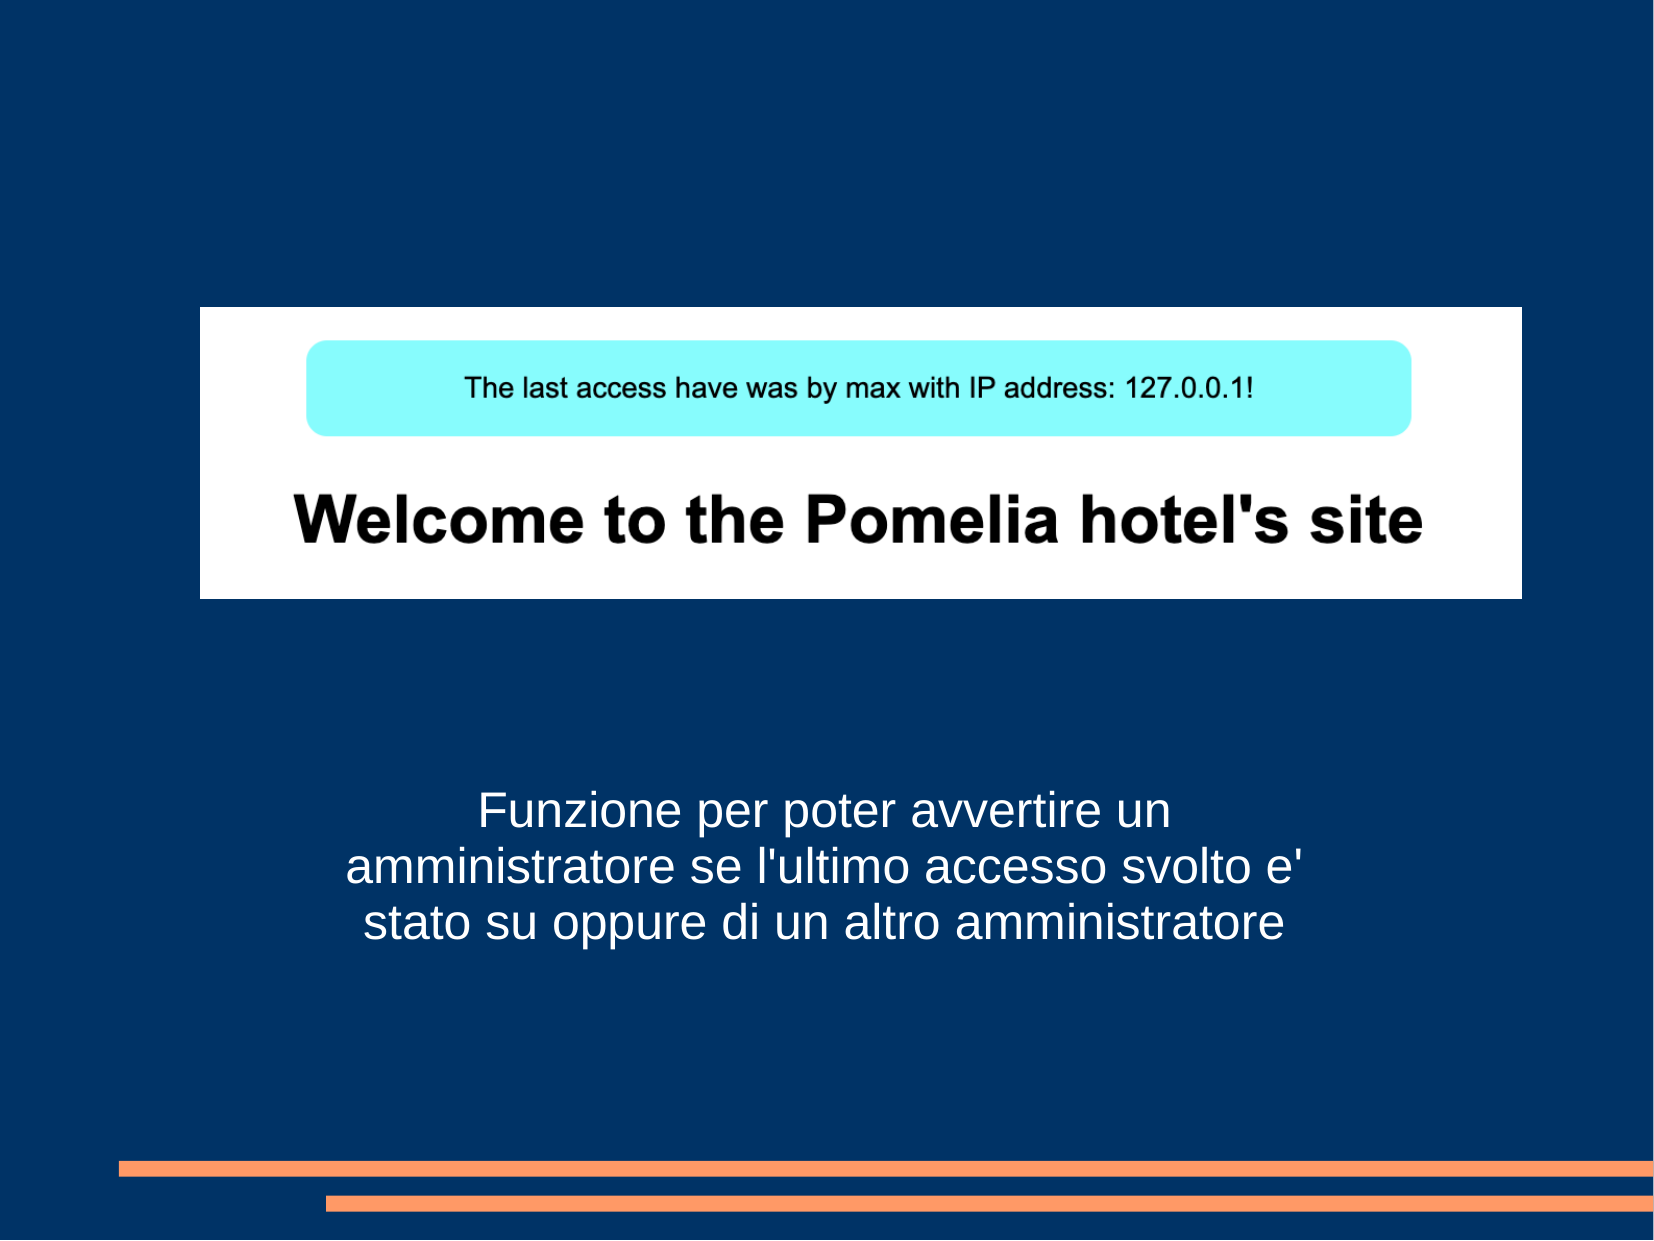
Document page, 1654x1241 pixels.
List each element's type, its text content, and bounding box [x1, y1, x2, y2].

text_box Funzione per poter avvertire un amministratore se l'ultimo accesso svolto e' stato su oppure di un altro amministratore [330, 775, 1382, 958]
picture [200, 307, 1522, 599]
